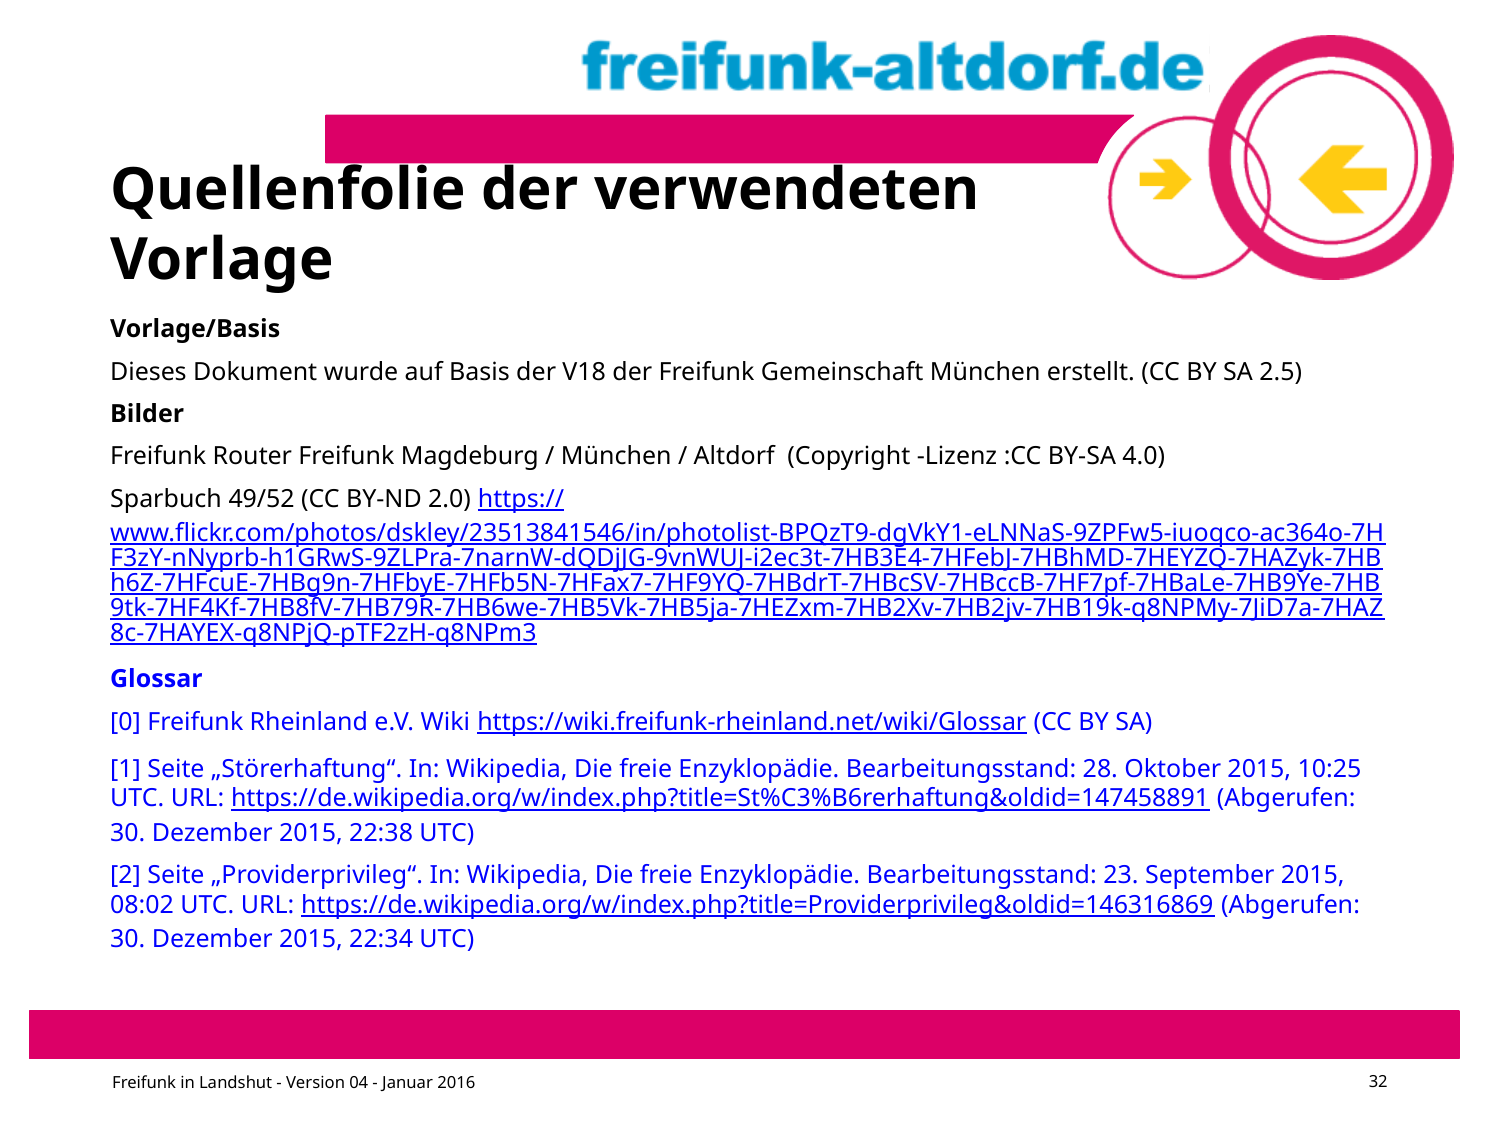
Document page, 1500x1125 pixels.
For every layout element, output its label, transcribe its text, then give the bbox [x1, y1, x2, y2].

list Vorlage/Basis Dieses Dokument wurde auf Basis der V18 der Freifunk Gemeinschaft München erstellt. (CC BY SA 2.5) Bilder Freifunk Router Freifunk Magdeburg / München / Altdorf (Copyright -Lizenz :CC BY-SA 4.0) Sparbuch 49/52 (CC BY-ND 2.0) https://www.flickr.com/photos/dskley/23513841546/in/photolist-BPQzT9-dgVkY1-eLNNaS-9ZPFw5-iuoqco-ac364o-7HF3zY-nNyprb-h1GRwS-9ZLPra-7narnW-dQDjJG-9vnWUJ-i2ec3t-7HB3E4-7HFebJ-7HBhMD-7HEYZQ-7HAZyk-7HBh6Z-7HFcuE-7HBg9n-7HFbyE-7HFb5N-7HFax7-7HF9YQ-7HBdrT-7HBcSV-7HBccB-7HF7pf-7HBaLe-7HB9Ye-7HB9tk-7HF4Kf-7HB8fV-7HB79R-7HB6we-7HB5Vk-7HB5ja-7HEZxm-7HB2Xv-7HB2jv-7HB19k-q8NPMy-7JiD7a-7HAZ8c-7HAYEX-q8NPjQ-pTF2zH-q8NPm3 Glossar [0] Freifunk Rheinland e.V. Wiki https://wiki.freifunk-rheinland.net/wiki/Glossar (CC BY SA) [1] Seite „Störerhaftung“. In: Wikipedia, Die freie Enzyklopädie. Bearbeitungsstand: 28. Oktober 2015, 10:25 UTC. URL: https://de.wikipedia.org/w/index.php?title=St%C3%B6rerhaftung&oldid=147458891 (Abgerufen: 30. Dezember 2015, 22:38 UTC) [2] Seite „Providerprivileg“. In: Wikipedia, Die freie Enzyklopädie. Bearbeitungsstand: 23. September 2015, 08:02 UTC. URL: https://de.wikipedia.org/w/index.php?title=Providerprivileg&oldid=146316869 (Abgerufen: 30. Dezember 2015, 22:34 UTC) [110, 312, 1392, 1000]
title Quellenfolie der verwendeten Vorlage [110, 160, 1093, 282]
footer Freifunk in Landshut - Version 04 - Januar 2016 [112, 1058, 1090, 1106]
picture [562, 24, 1454, 280]
slide_number <Foliennummer> [1107, 1058, 1388, 1106]
